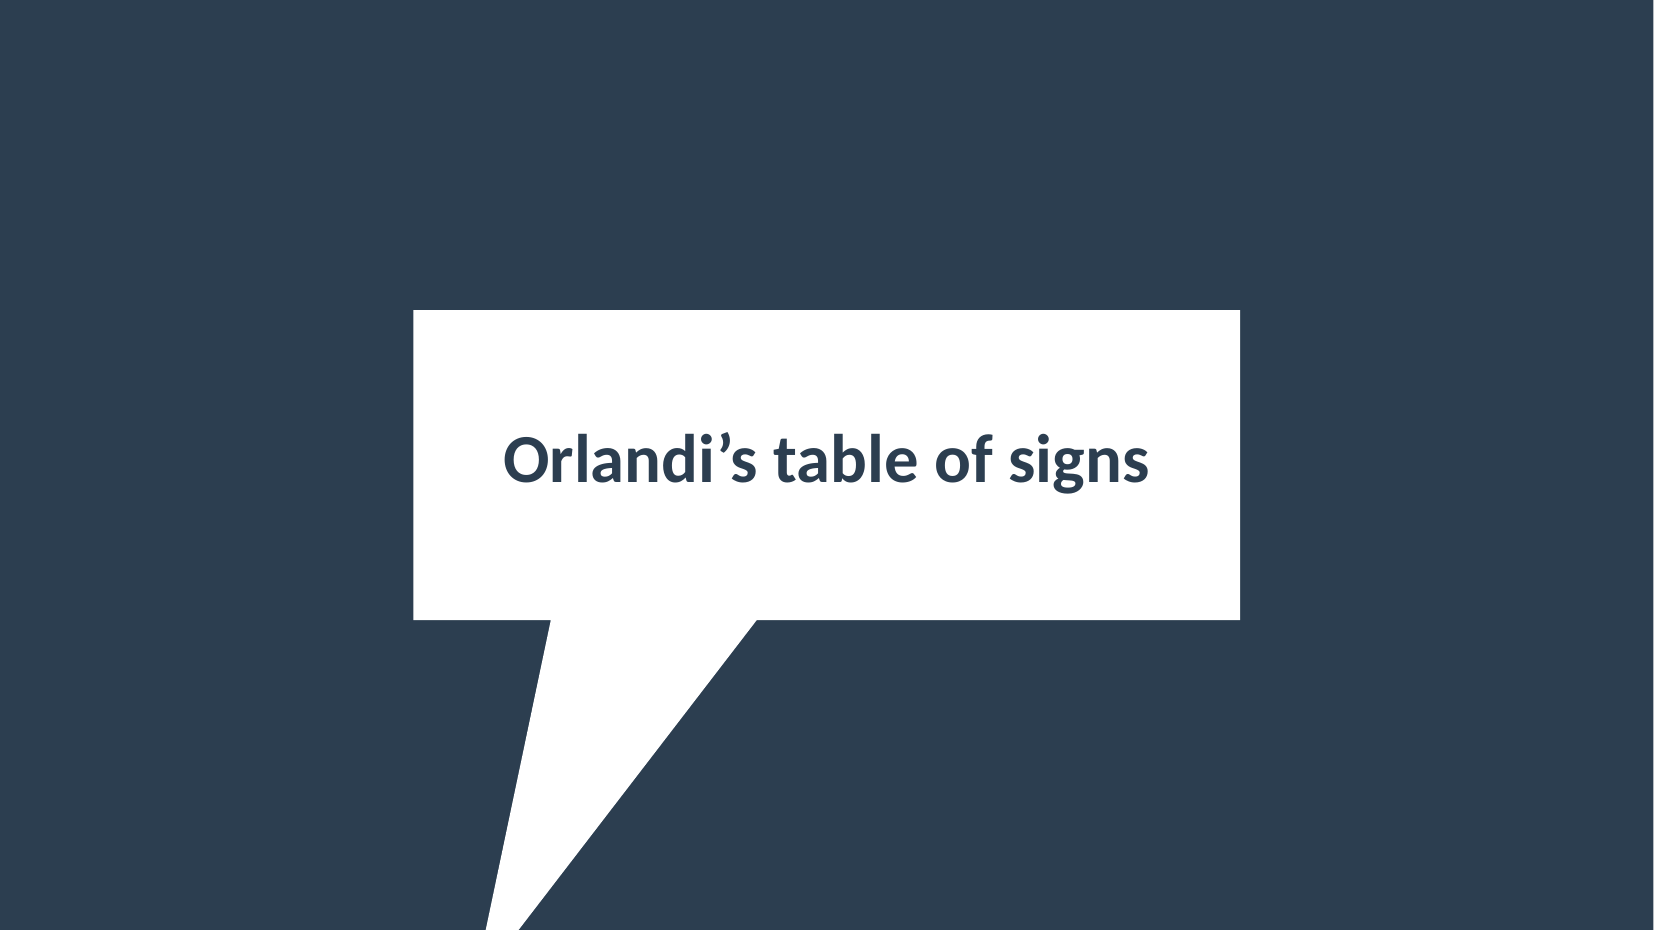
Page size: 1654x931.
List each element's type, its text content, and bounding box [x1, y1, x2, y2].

title Orlandi’s table of signs [442, 327, 1211, 603]
